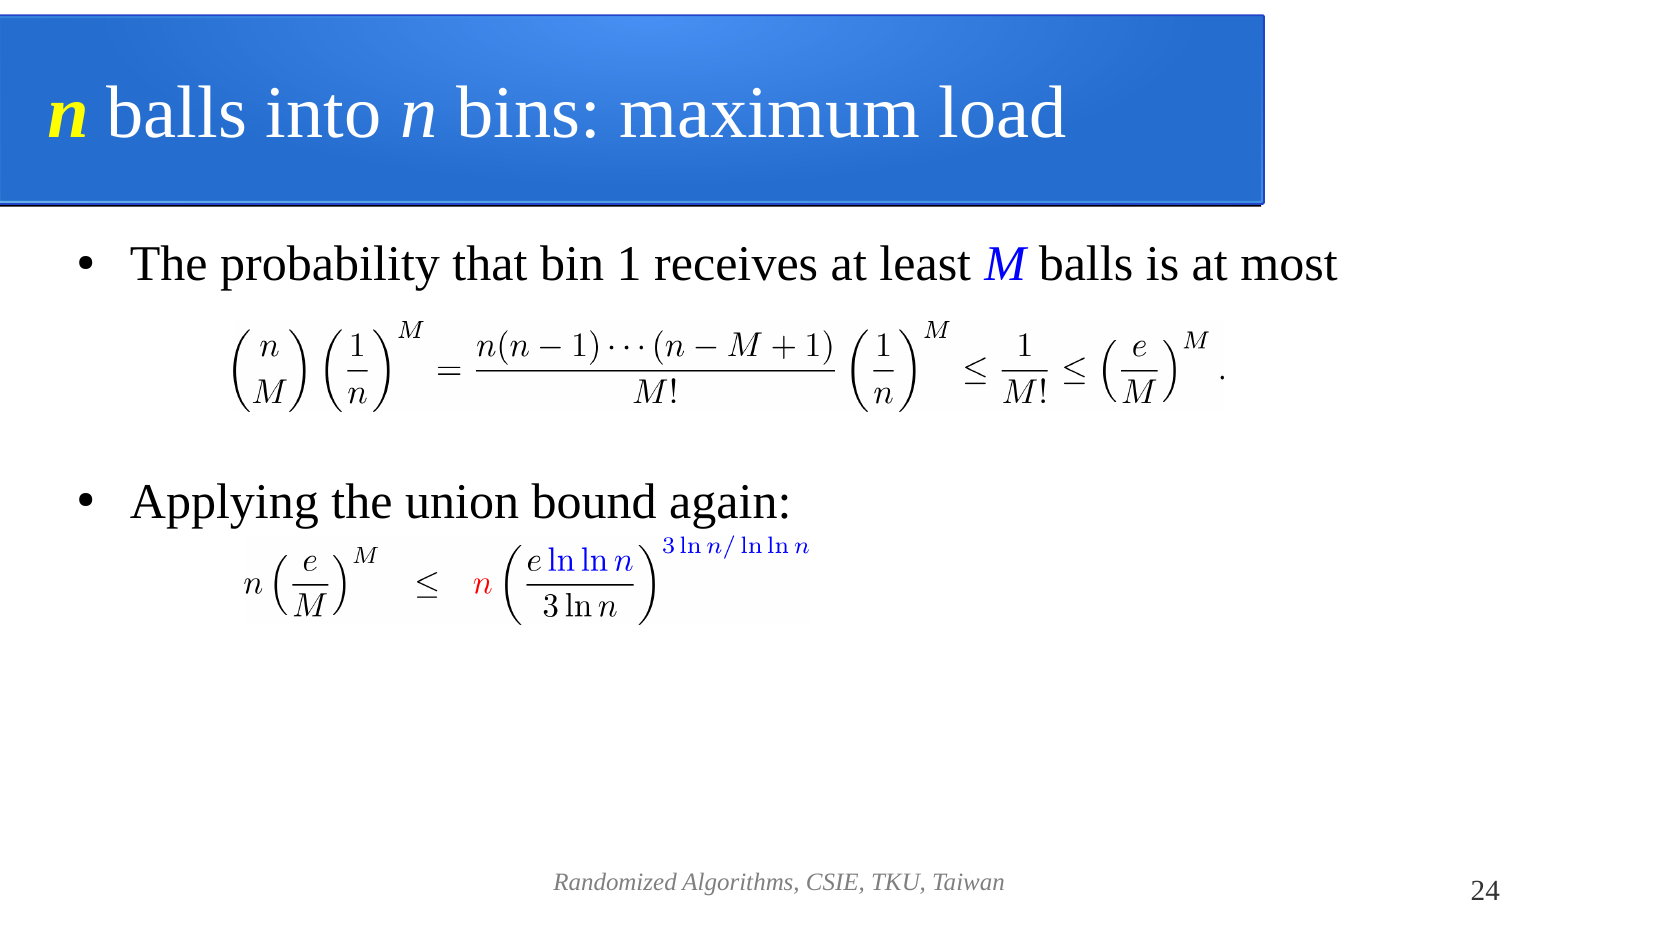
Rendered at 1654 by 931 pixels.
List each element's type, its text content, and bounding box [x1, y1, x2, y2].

title n balls into n bins: maximum load [47, 35, 1199, 189]
picture [233, 321, 1224, 412]
picture [244, 535, 809, 625]
list The probability that bin 1 receives at least M balls is at most Applying the union bound again: [59, 236, 1548, 776]
